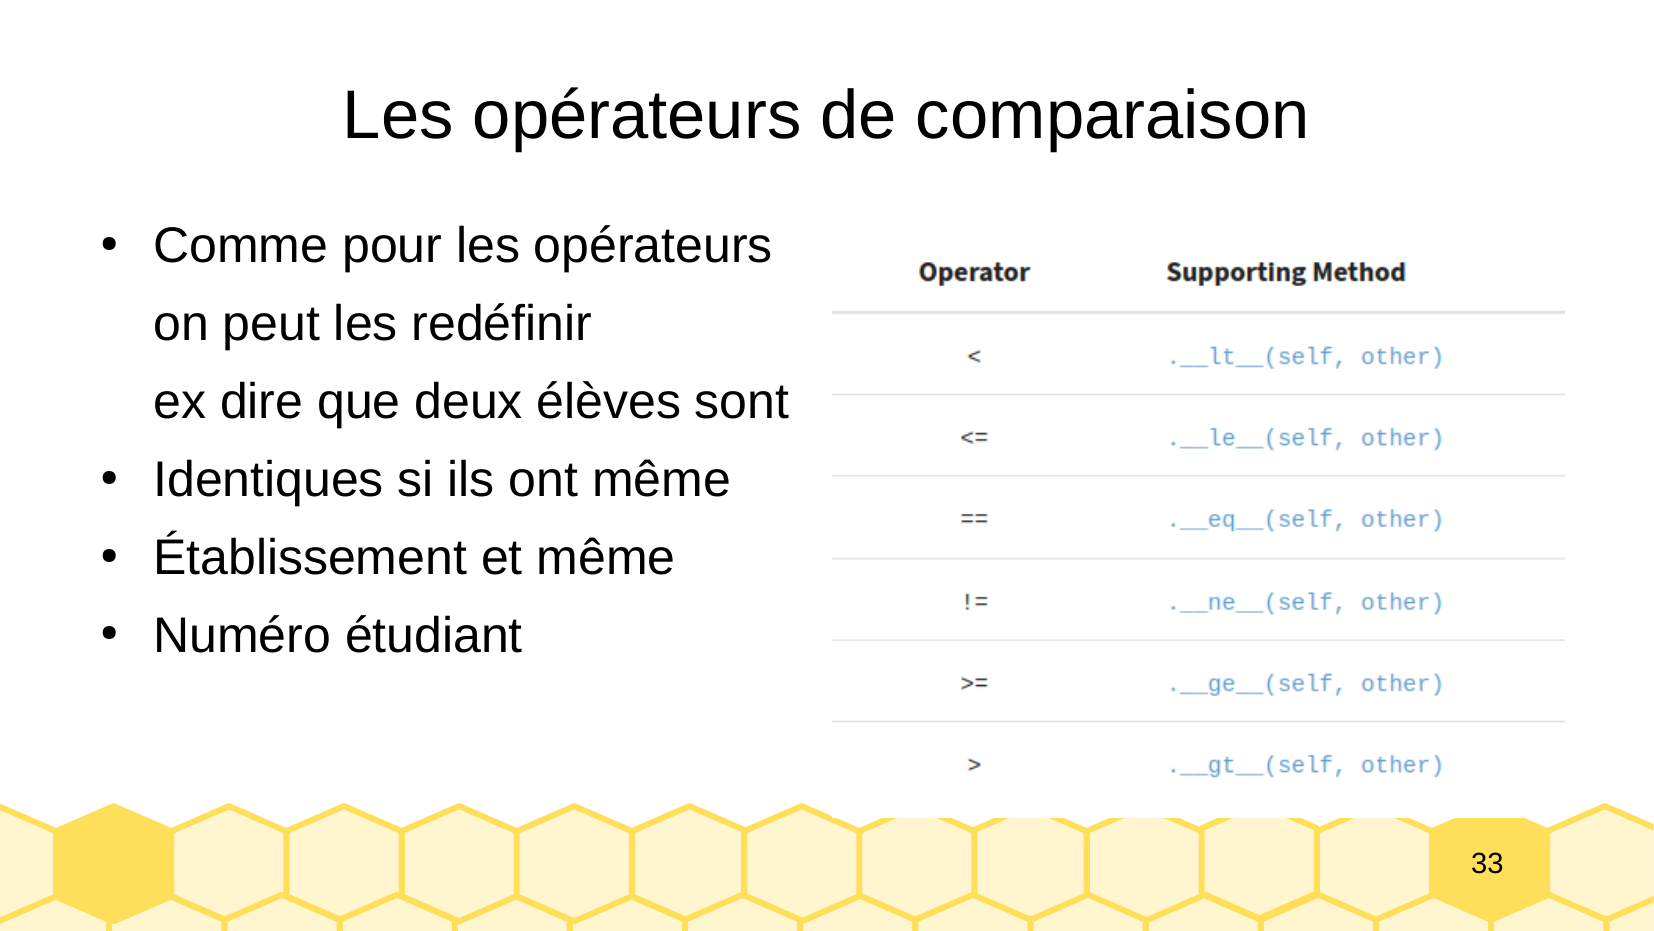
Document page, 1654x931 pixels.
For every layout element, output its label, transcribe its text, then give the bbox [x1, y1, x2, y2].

picture [832, 236, 1565, 818]
title Les opérateurs de comparaison [82, 37, 1571, 193]
list Comme pour les opérateurs on peut les redéfinir ex dire que deux élèves sont Identiques si ils ont même Établissement et même Numéro étudiant [82, 217, 1571, 758]
